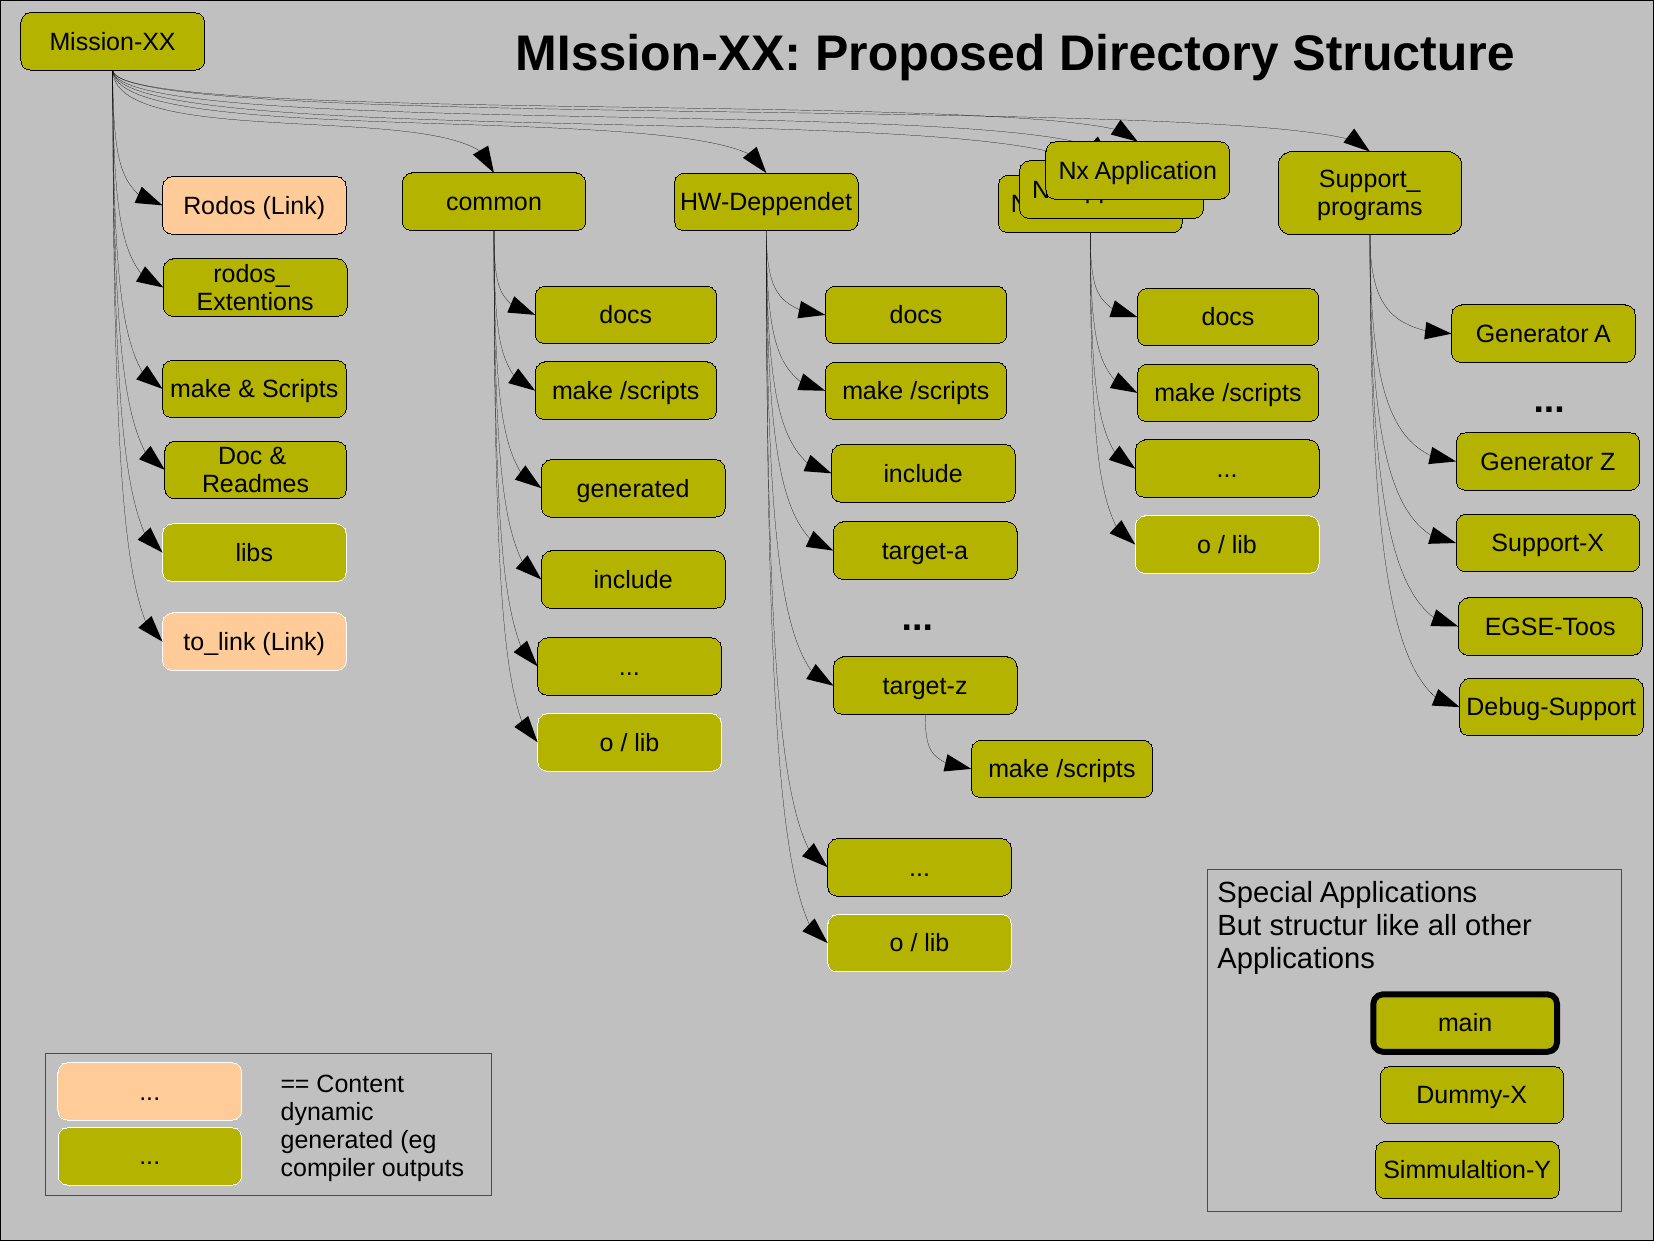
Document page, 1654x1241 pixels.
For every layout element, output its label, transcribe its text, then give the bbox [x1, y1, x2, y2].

text_box make & Scripts [162, 360, 347, 418]
text_box Simmulaltion-Y [1375, 1141, 1560, 1199]
text_box == Content dynamic generated (eg compiler outputs [265, 1062, 480, 1190]
text_box o / lib [1135, 515, 1320, 574]
text_box generated [541, 459, 726, 518]
text_box Support_ programs [1278, 151, 1462, 235]
text_box common [402, 172, 586, 231]
text_box Generator A [1451, 304, 1636, 363]
text_box ... [1135, 439, 1320, 498]
text_box target-a [833, 521, 1018, 580]
text_box Nx Application [1045, 141, 1230, 200]
text_box ... [1518, 371, 1580, 429]
text_box Generator Z [1456, 432, 1640, 491]
text_box ... [827, 838, 1012, 897]
text_box main [1373, 994, 1558, 1052]
text_box libs [162, 523, 347, 582]
text_box Dummy-X [1380, 1066, 1564, 1124]
text_box to_link (Link) [162, 612, 347, 671]
text_box Support-X [1456, 514, 1640, 572]
text_box docs [825, 286, 1007, 344]
text_box ... [58, 1127, 242, 1186]
text_box include [831, 444, 1016, 503]
text_box o / lib [827, 914, 1012, 972]
text_box make /scripts [1137, 364, 1319, 422]
text_box [0, 0, 1654, 1241]
text_box target-z [833, 656, 1018, 715]
text_box docs [535, 286, 717, 344]
text_box Nx Application [998, 175, 1183, 233]
text_box make /scripts [971, 740, 1153, 798]
text_box Nx Application [1019, 160, 1204, 219]
text_box Debug-Support [1459, 678, 1644, 736]
text_box make /scripts [535, 361, 717, 420]
text_box include [541, 550, 726, 609]
text_box HW-Deppendet [674, 173, 859, 231]
text_box MIssion-XX: Proposed Directory Structure [500, 18, 1531, 89]
text_box make /scripts [825, 362, 1007, 420]
text_box Mission-XX [20, 12, 205, 71]
text_box ... [537, 637, 722, 696]
text_box Doc & Readmes [164, 441, 347, 499]
text_box Rodos (Link) [162, 176, 347, 235]
text_box rodos_ Extentions [163, 258, 348, 317]
text_box o / lib [537, 713, 722, 772]
text_box ... [57, 1062, 242, 1121]
text_box EGSE-Toos [1458, 597, 1643, 656]
text_box Special Applications But structur like all other Applications [1208, 870, 1548, 983]
text_box docs [1137, 288, 1319, 346]
text_box ... [886, 588, 949, 646]
